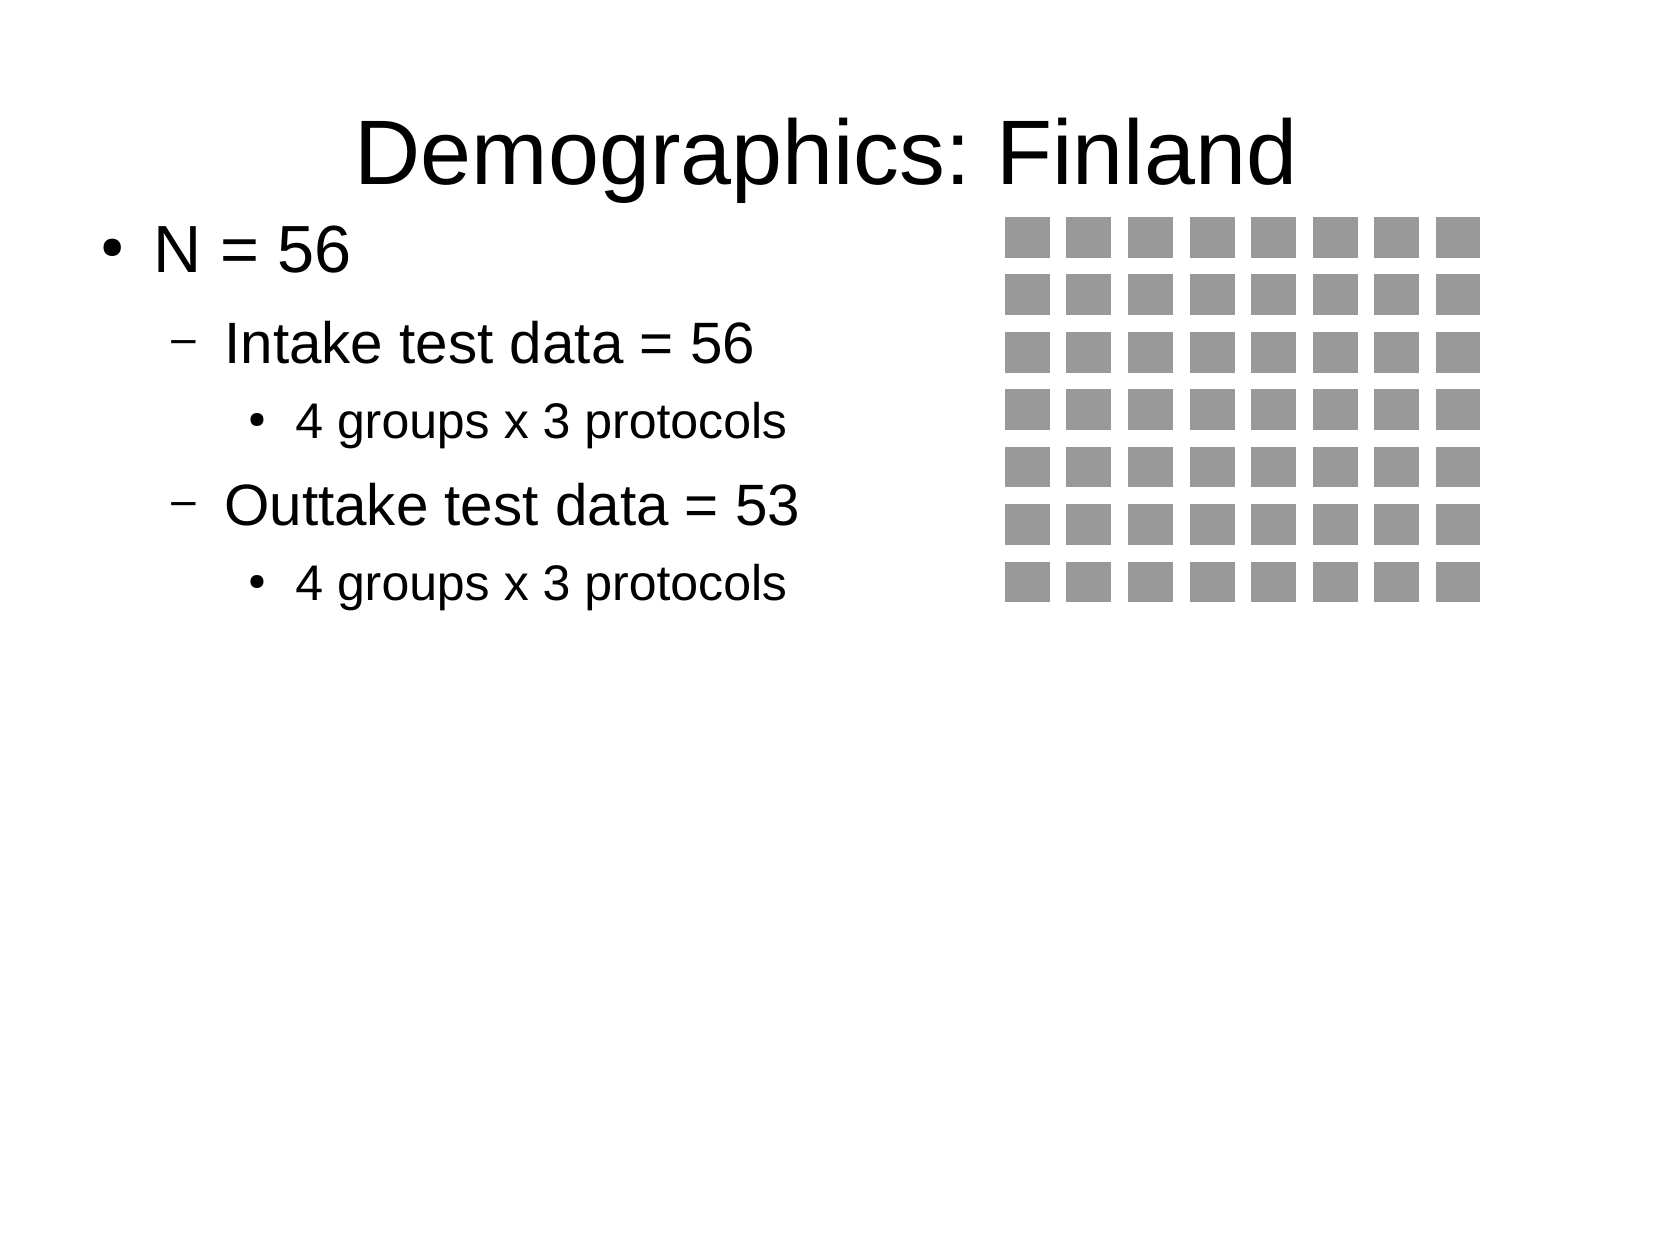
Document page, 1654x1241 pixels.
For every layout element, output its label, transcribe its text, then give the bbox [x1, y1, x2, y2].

list N = 56 Intake test data = 56 4 groups x 3 protocols Outtake test data = 53 4 groups x 3 protocols [82, 212, 1571, 1241]
title Demographics: Finland [82, 49, 1571, 212]
